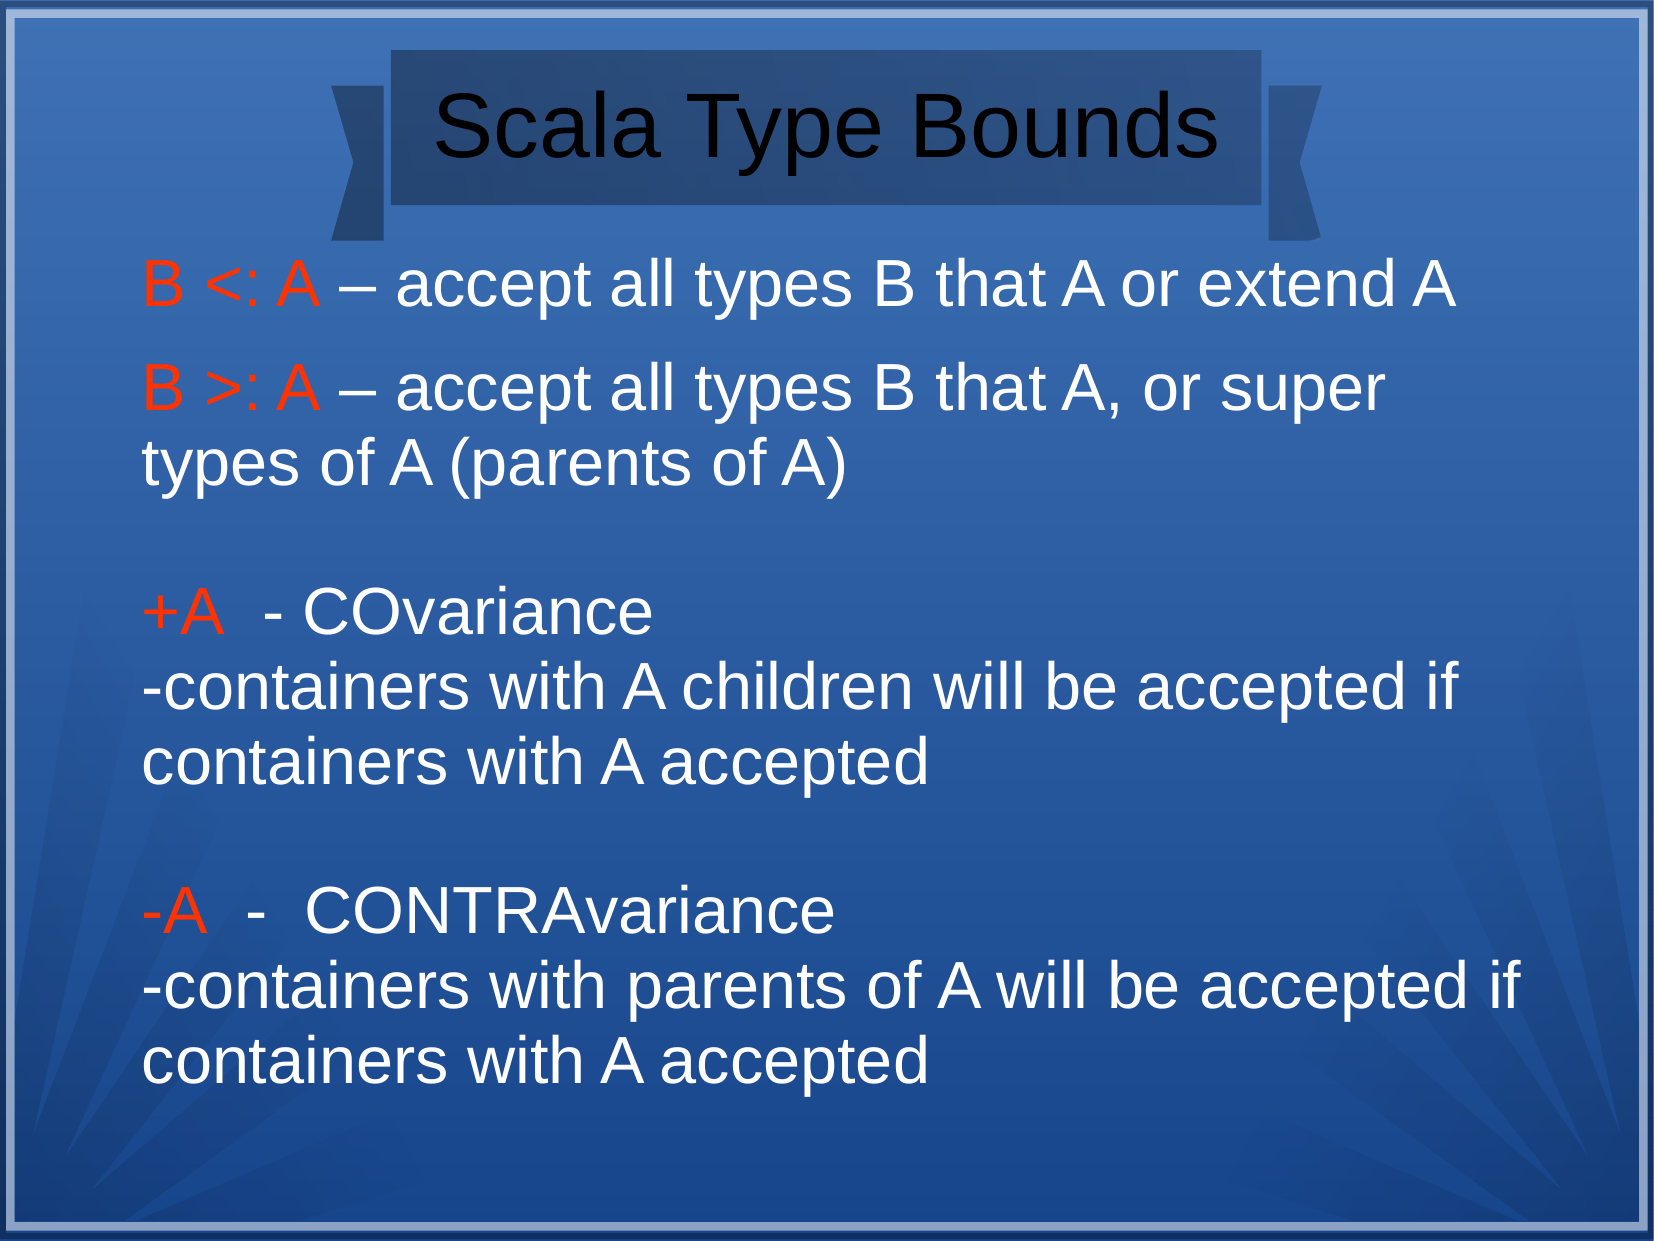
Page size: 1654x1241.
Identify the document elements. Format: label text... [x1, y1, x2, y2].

title Scala Type Bounds [389, 47, 1264, 205]
list B <: A – accept all types B that A or extend A B >: A – accept all types B that A, or super types of A (parents of A) +A - COvariance -containers with A children will be accepted if containers with A accepted -A - CONTRAvariance -containers with parents of A will be accepted if containers with A accepted [70, 245, 1560, 1205]
